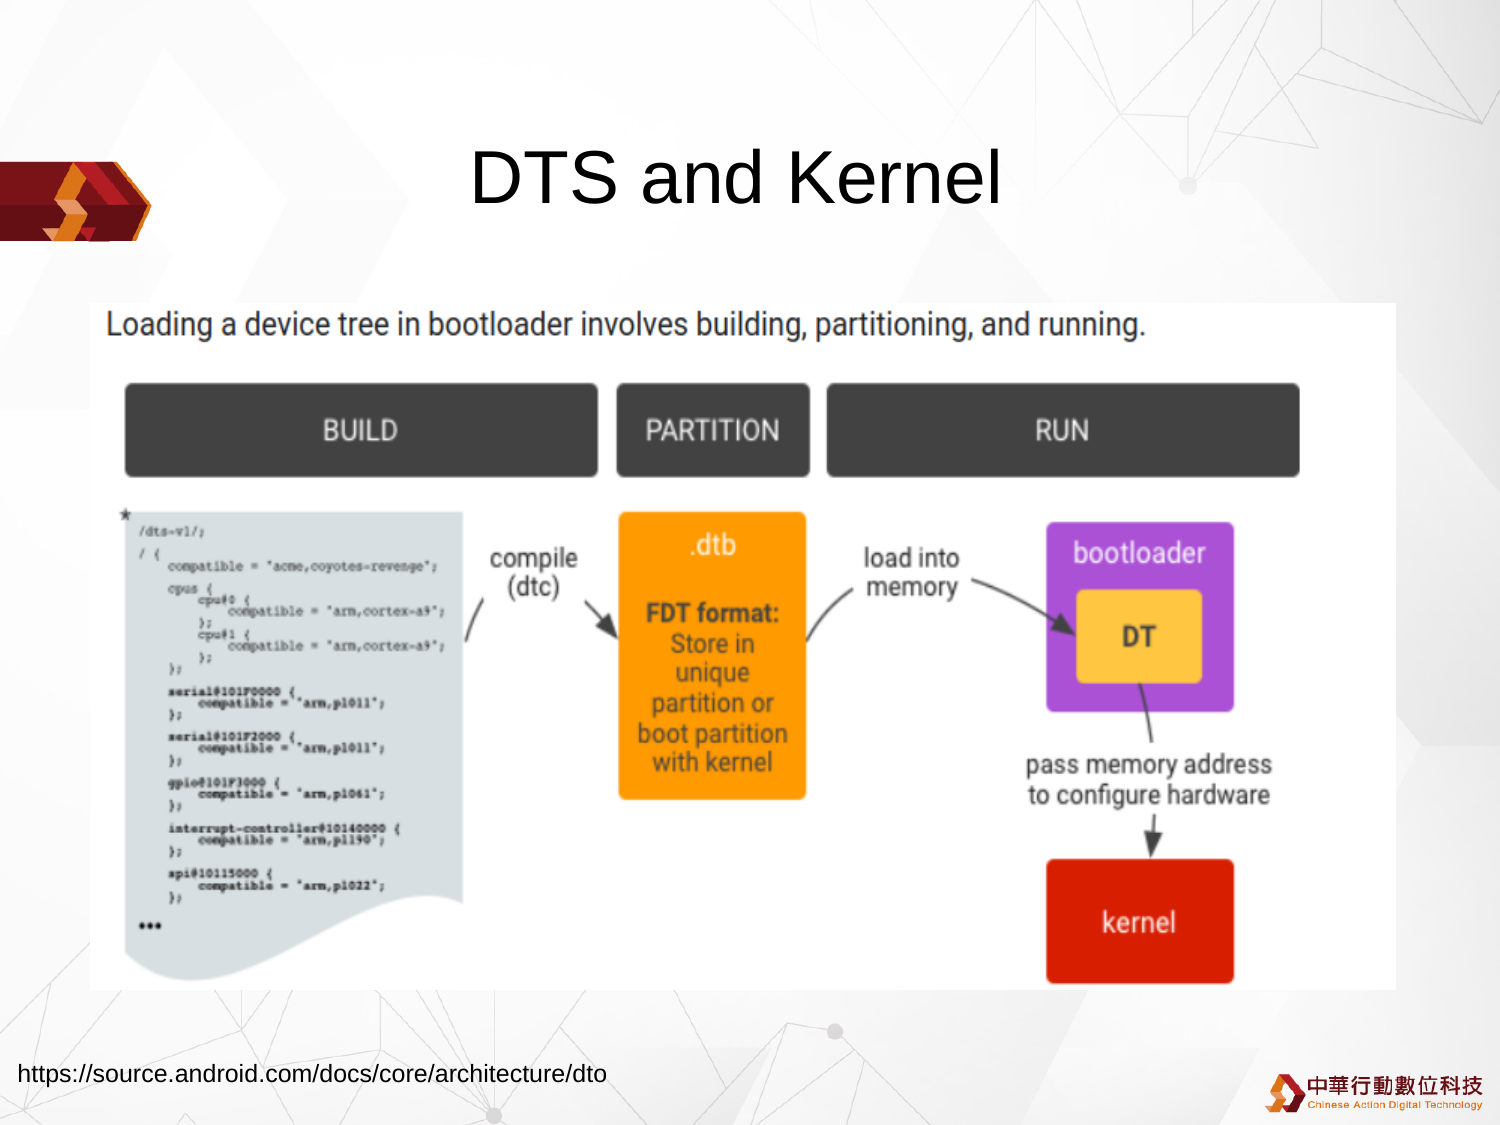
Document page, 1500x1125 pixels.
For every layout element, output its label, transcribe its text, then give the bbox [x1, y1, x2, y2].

text_box https://source.android.com/docs/core/architecture/dto [2, 1050, 661, 1110]
title DTS and Kernel [107, 101, 1367, 255]
picture [0, 0, 1500, 1125]
